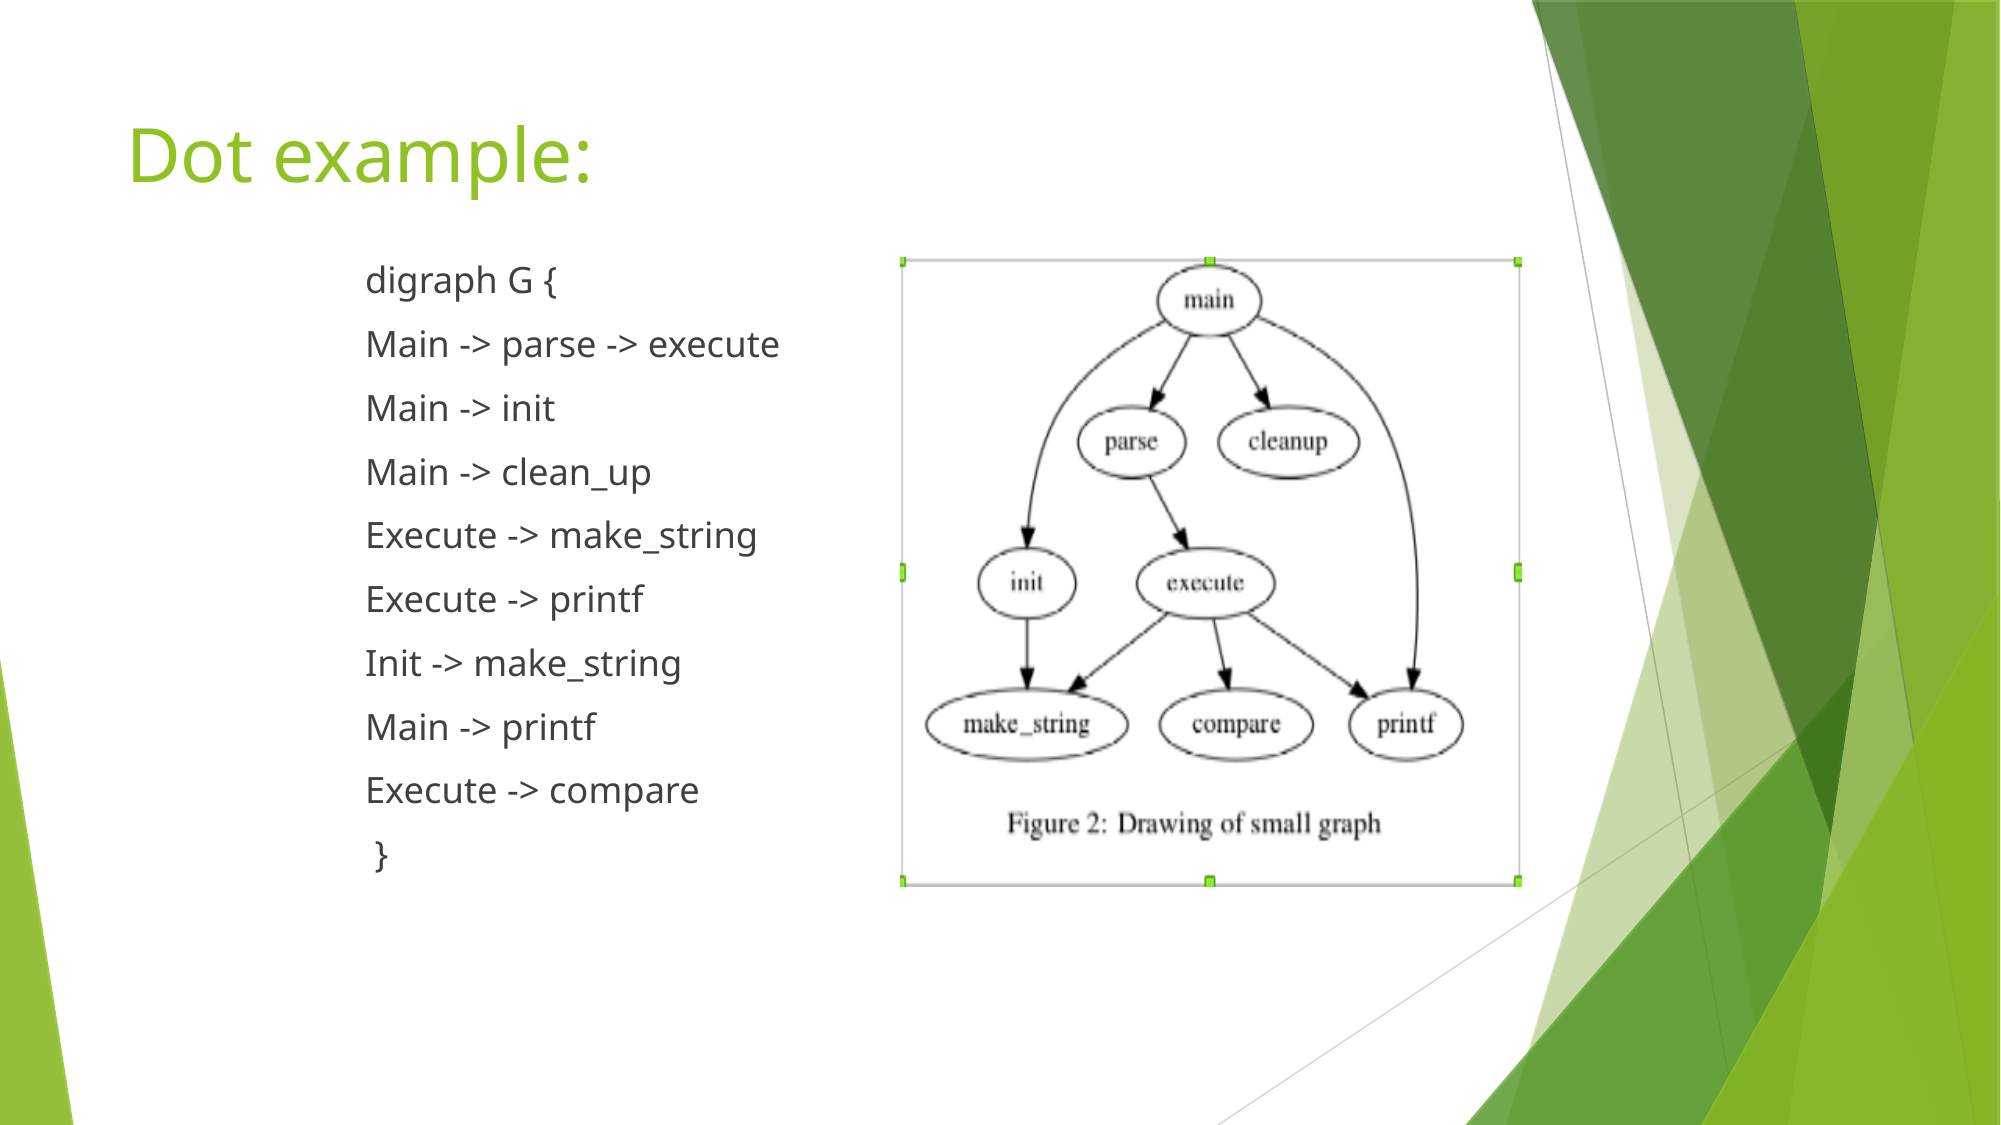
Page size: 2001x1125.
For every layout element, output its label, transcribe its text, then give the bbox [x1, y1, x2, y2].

picture [900, 257, 1522, 887]
title Dot example: [111, 99, 1522, 317]
list digraph G { Main -> parse -> execute Main -> init Main -> clean_up Execute -> make_string Execute -> printf Init -> make_string Main -> printf Execute -> compare } [350, 249, 1392, 887]
